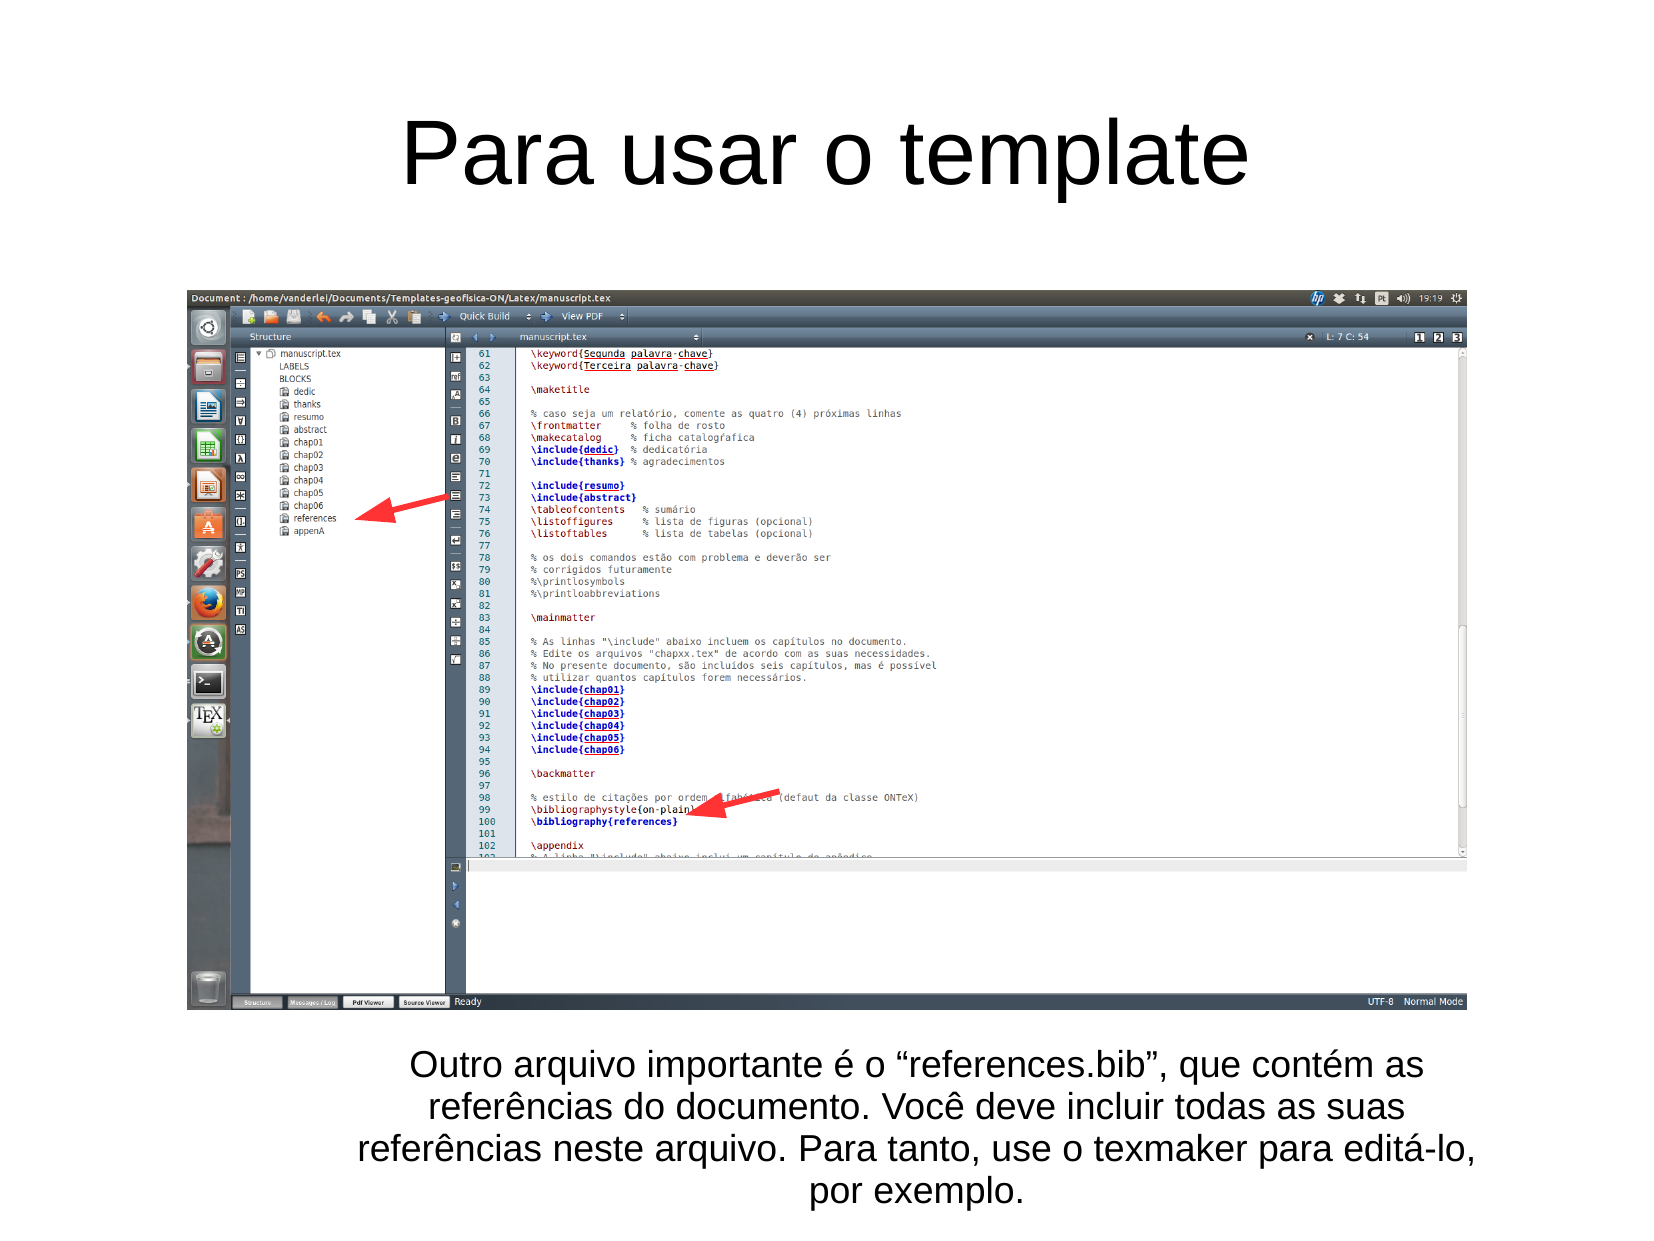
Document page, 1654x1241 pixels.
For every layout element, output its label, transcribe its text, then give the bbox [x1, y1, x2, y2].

picture [187, 290, 1467, 1010]
text_box Outro arquivo importante é o “references.bib”, que contém as referências do documento. Você deve incluir todas as suas referências neste arquivo. Para tanto, use o texmaker para editá-lo, por exemplo. [342, 1035, 1512, 1219]
title Para usar o template [82, 49, 1571, 257]
